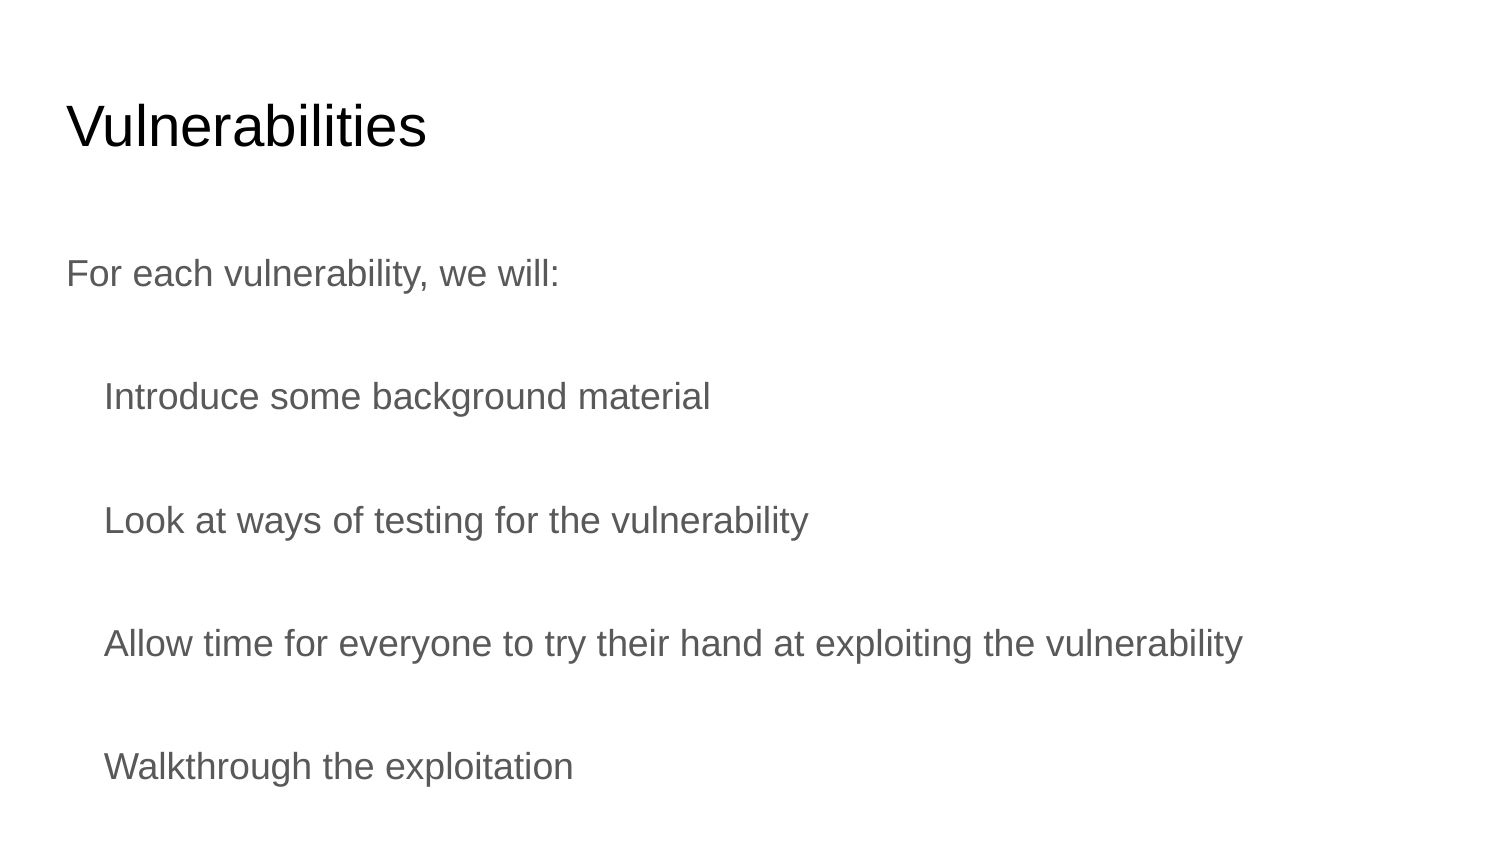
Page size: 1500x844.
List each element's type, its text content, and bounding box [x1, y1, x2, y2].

title Vulnerabilities [51, 72, 1449, 167]
list For each vulnerability, we will: Introduce some background material Look at ways of testing for the vulnerability Allow time for everyone to try their hand at exploiting the vulnerability Walkthrough the exploitation [51, 189, 1449, 750]
